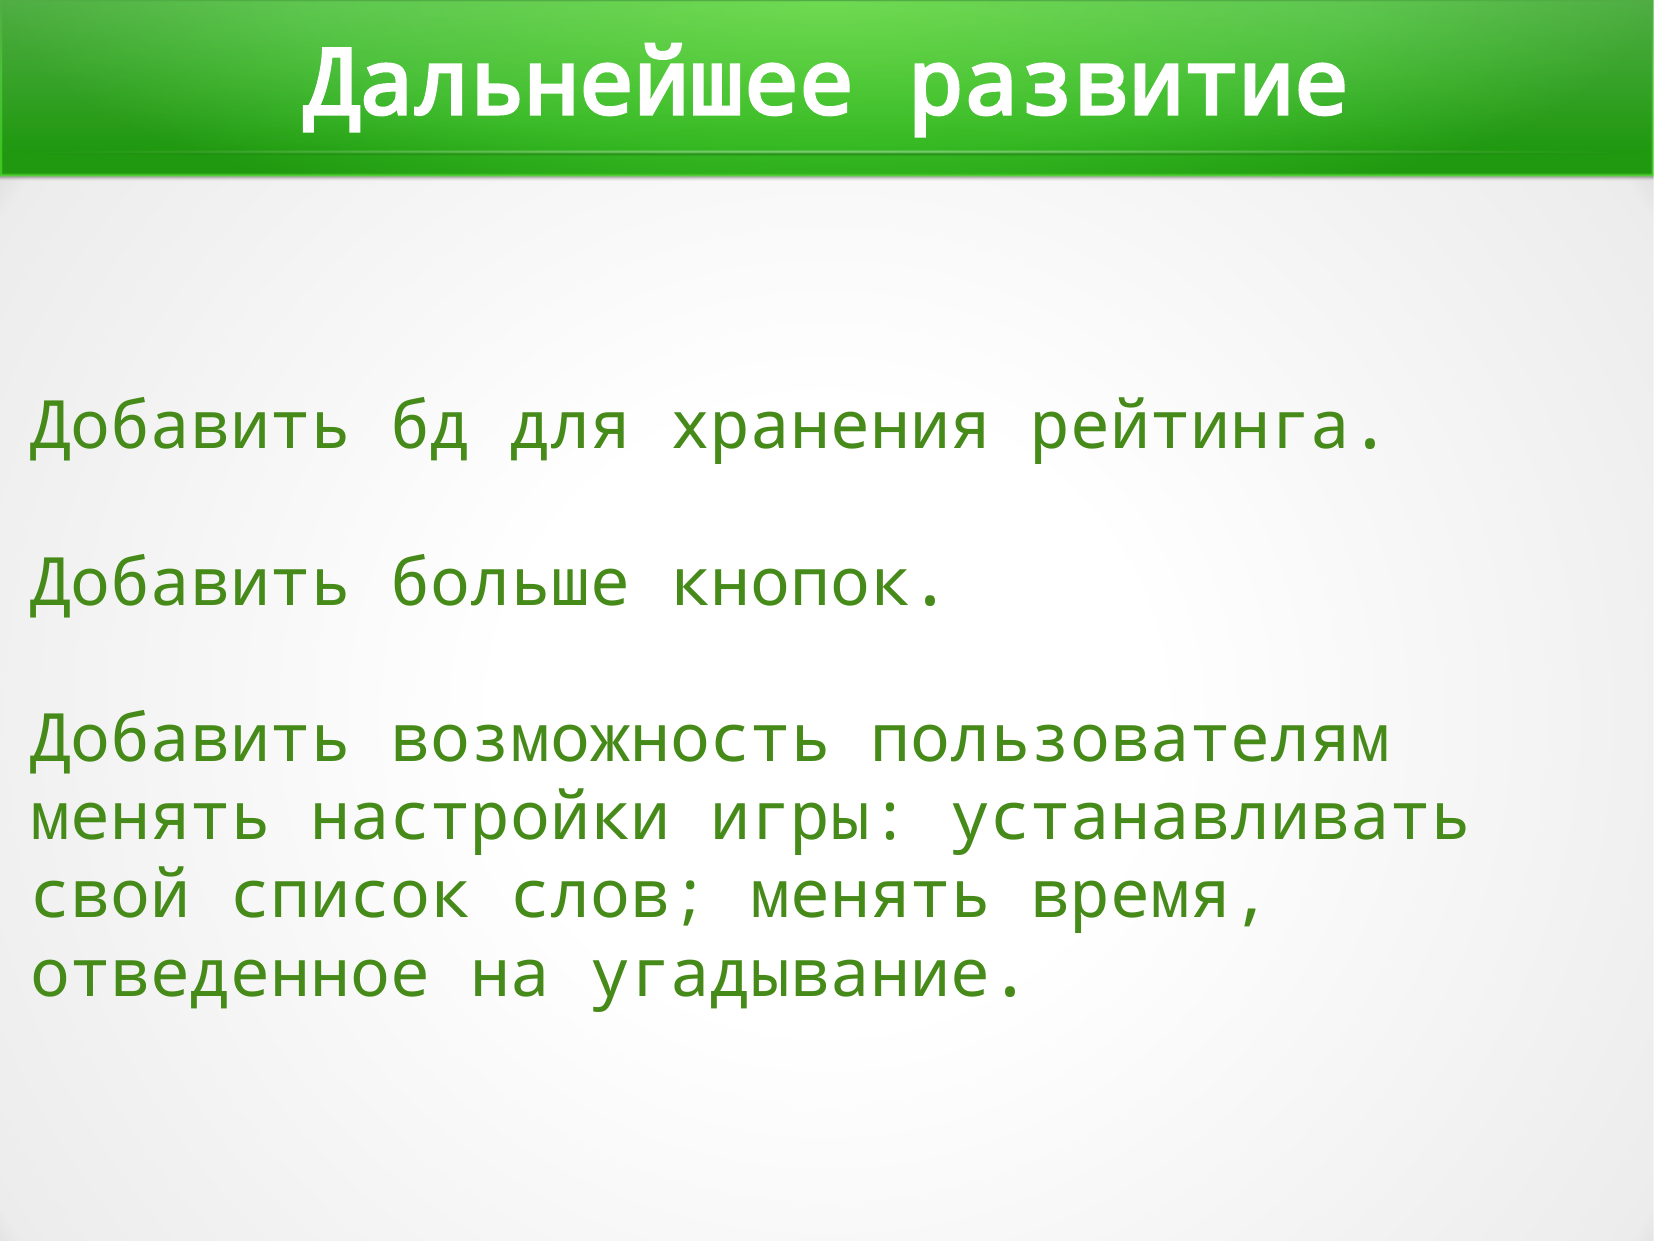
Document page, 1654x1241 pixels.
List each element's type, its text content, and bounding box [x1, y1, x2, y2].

title Дальнейшее развитие [82, 11, 1571, 154]
picture [0, 0, 1654, 1241]
title Добавить бд для хранения рейтинга. Добавить больше кнопок. Добавить возможность пользователям менять настройки игры: устанавливать свой список слов; менять время, отведенное на угадывание. [30, 289, 1636, 1111]
